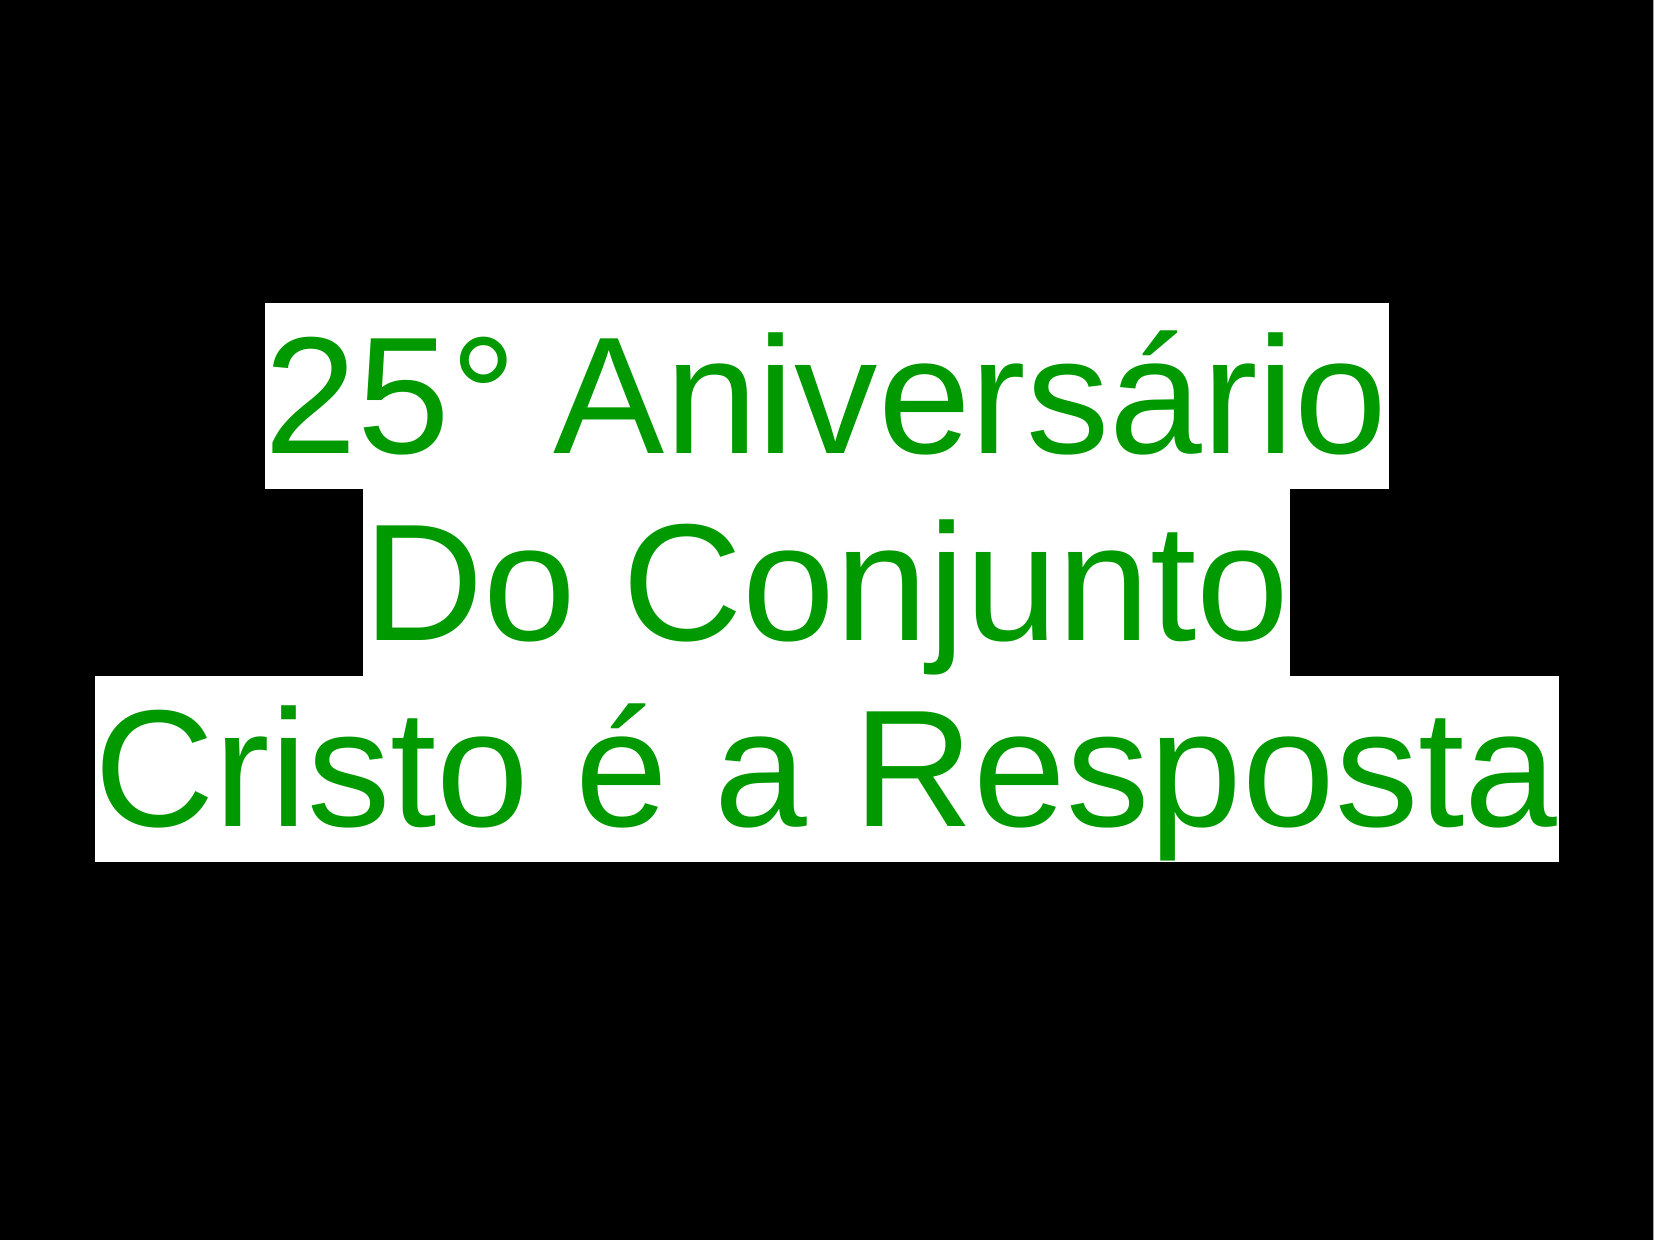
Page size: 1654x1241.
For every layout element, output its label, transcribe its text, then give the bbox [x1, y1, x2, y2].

subtitle 25° Aniversário Do Conjunto Cristo é a Resposta [82, 102, 1571, 1063]
